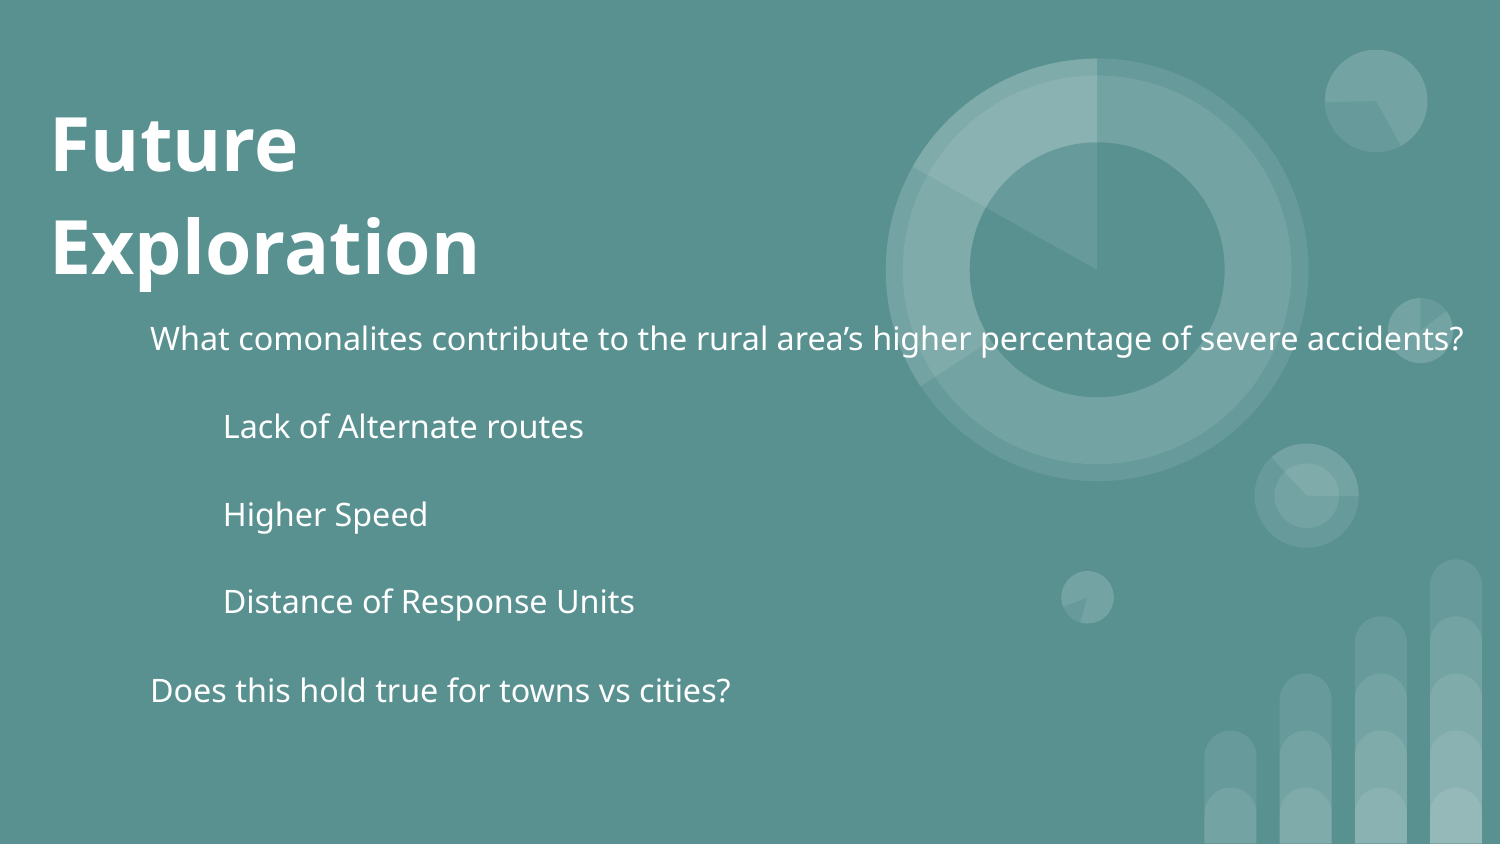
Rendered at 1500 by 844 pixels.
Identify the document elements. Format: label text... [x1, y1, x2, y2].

subtitle What comonalites contribute to the rural area’s higher percentage of severe accidents? Lack of Alternate routes Higher Speed Distance of Response Units Does this hold true for towns vs cities? [135, 300, 1500, 758]
title Future Exploration [34, 40, 733, 348]
